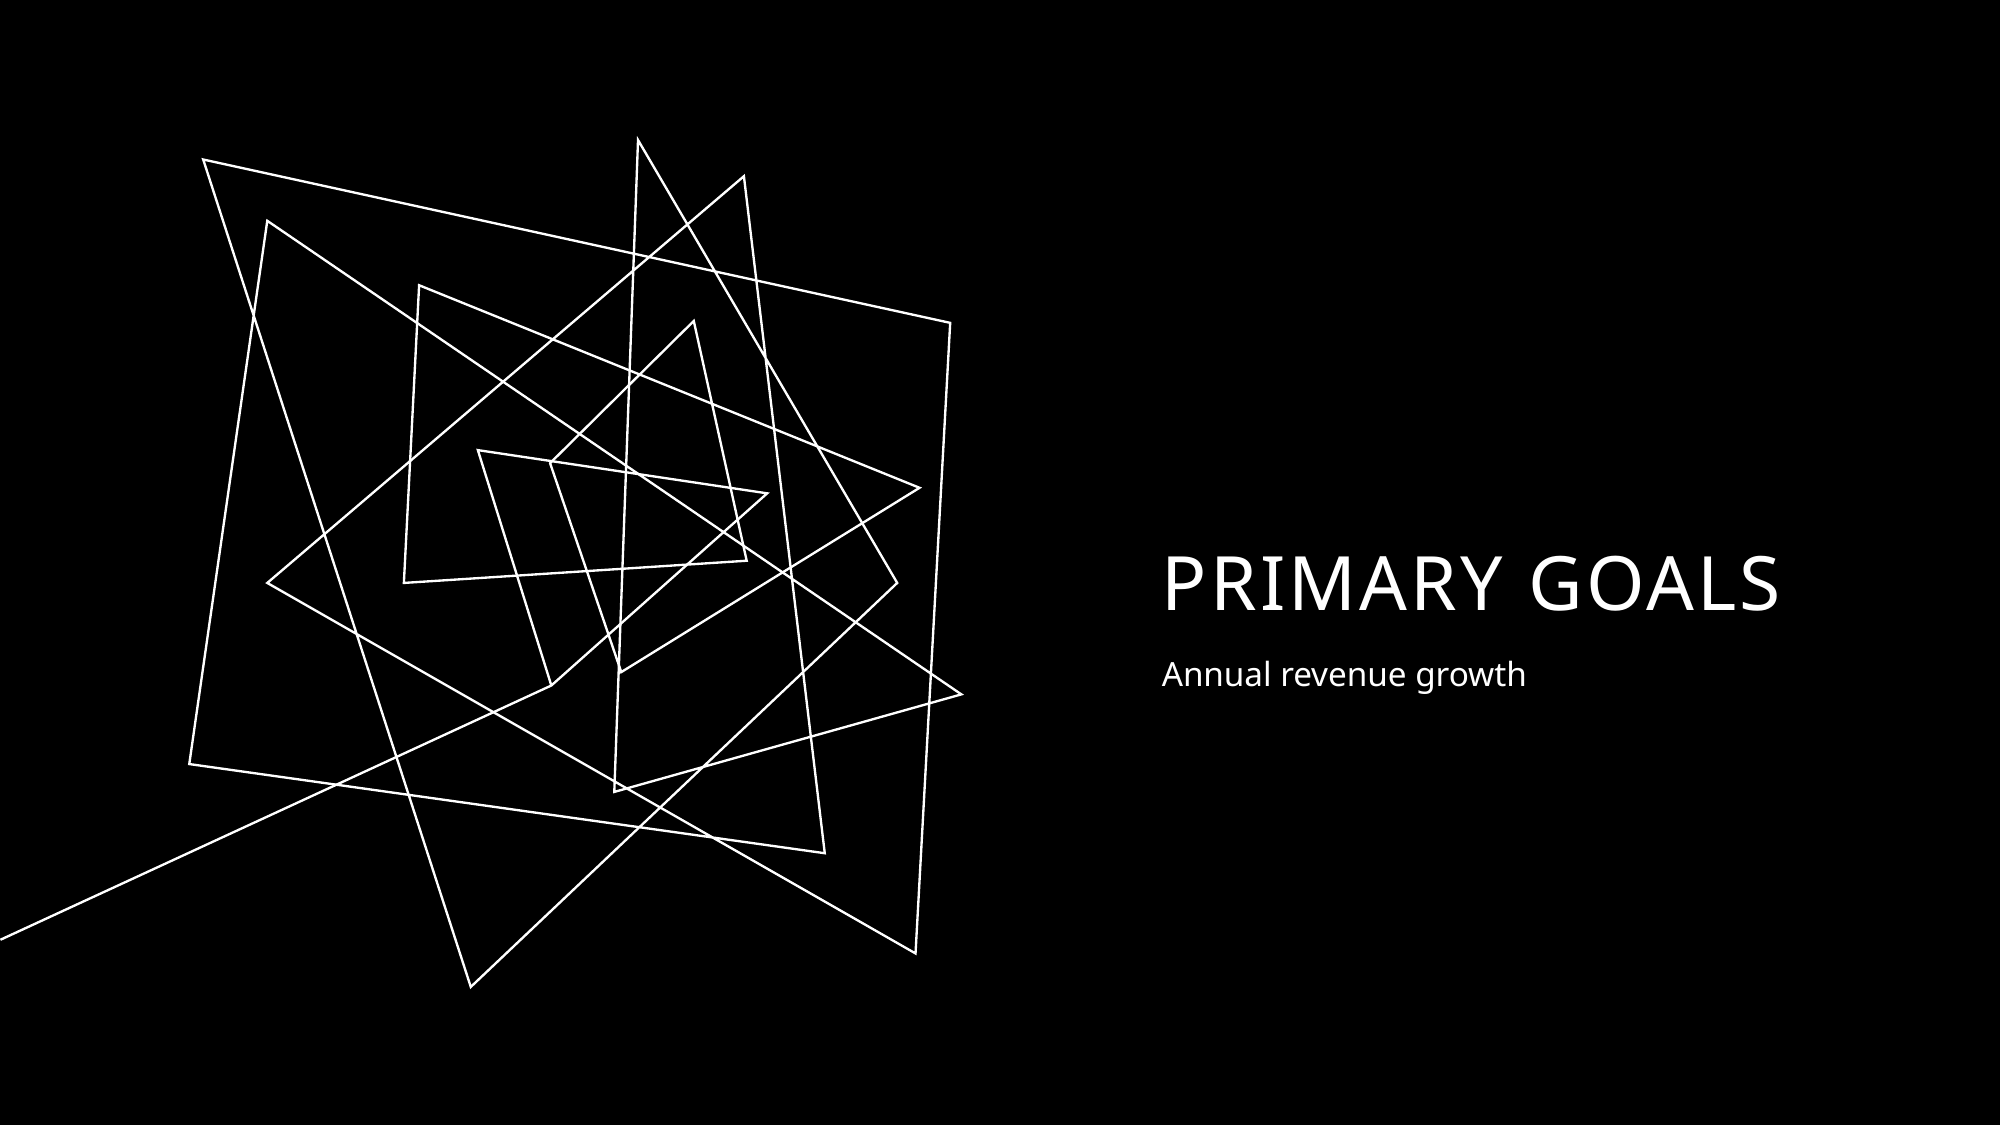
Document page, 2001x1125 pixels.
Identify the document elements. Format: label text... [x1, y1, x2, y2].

subtitle Annual revenue growth [1146, 649, 1833, 710]
title PRIMARY GOALS [1146, 352, 1833, 634]
